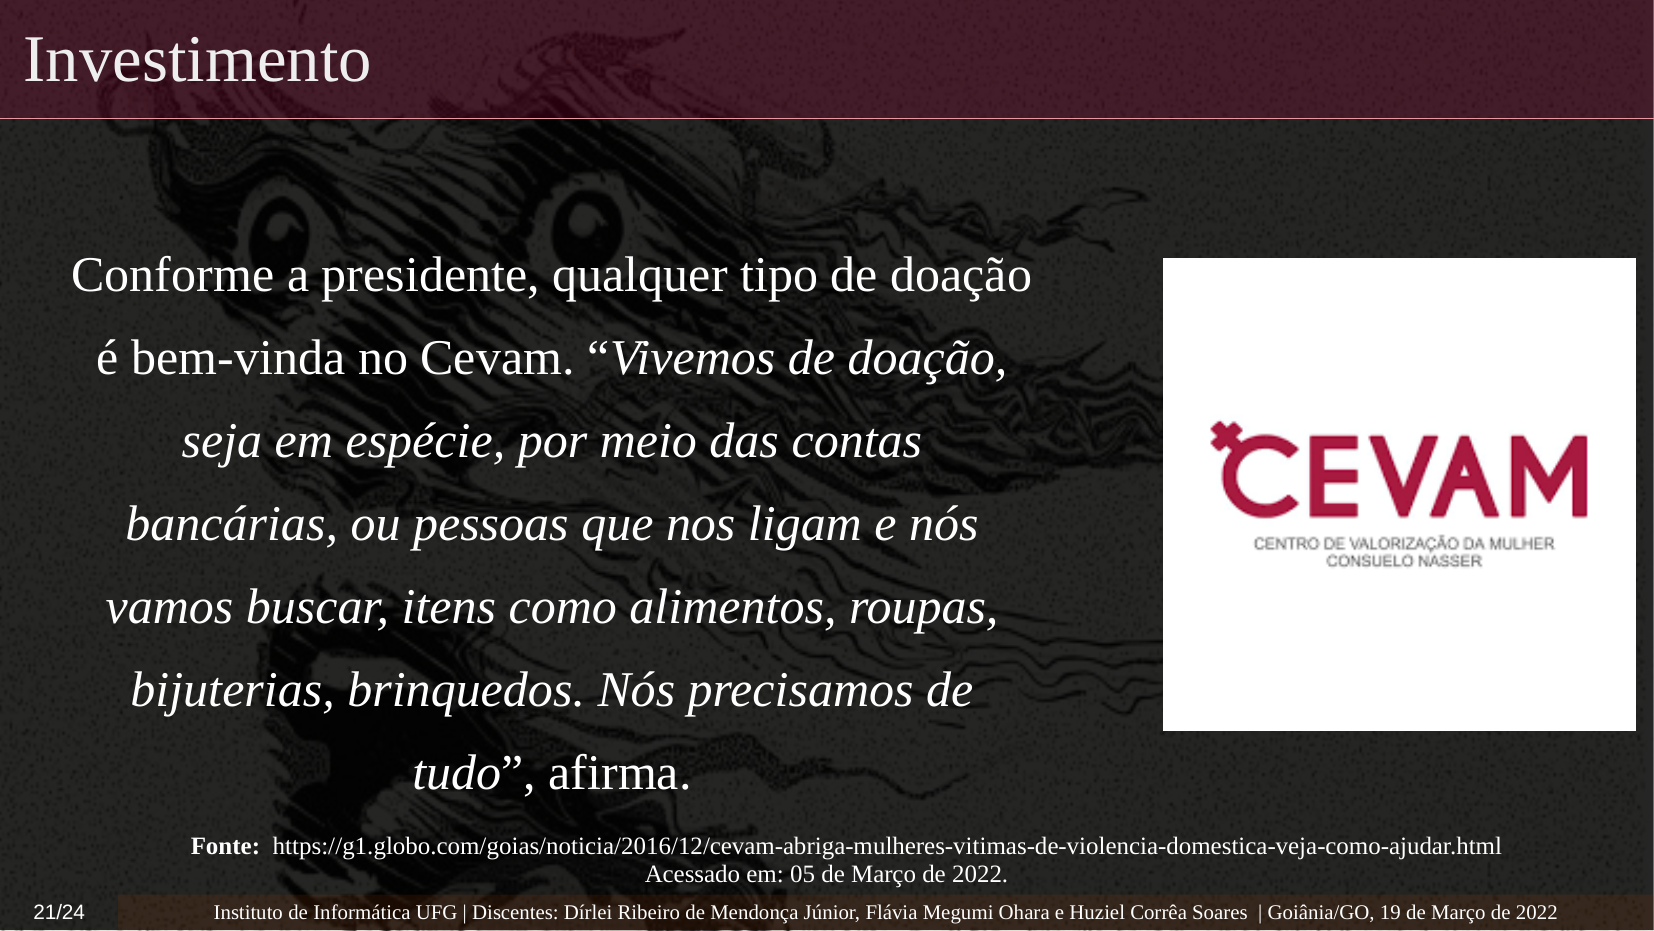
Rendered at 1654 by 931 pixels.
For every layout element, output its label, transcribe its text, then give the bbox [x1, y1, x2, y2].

text_box Fonte: https://g1.globo.com/goias/noticia/2016/12/cevam-abriga-mulheres-vitimas-de-violencia-domestica-veja-como-ajudar.html Acessado em: 05 de Março de 2022. [0, 809, 1654, 898]
list Conforme a presidente, qualquer tipo de doação é bem-vinda no Cevam. “Vivemos de doação, seja em espécie, por meio das contas bancárias, ou pessoas que nos ligam e nós vamos buscar, itens como alimentos, roupas, bijuterias, brinquedos. Nós precisamos de tudo”, afirma. [0, 123, 1063, 809]
picture [1163, 258, 1636, 731]
title Investimento [0, 0, 1654, 119]
